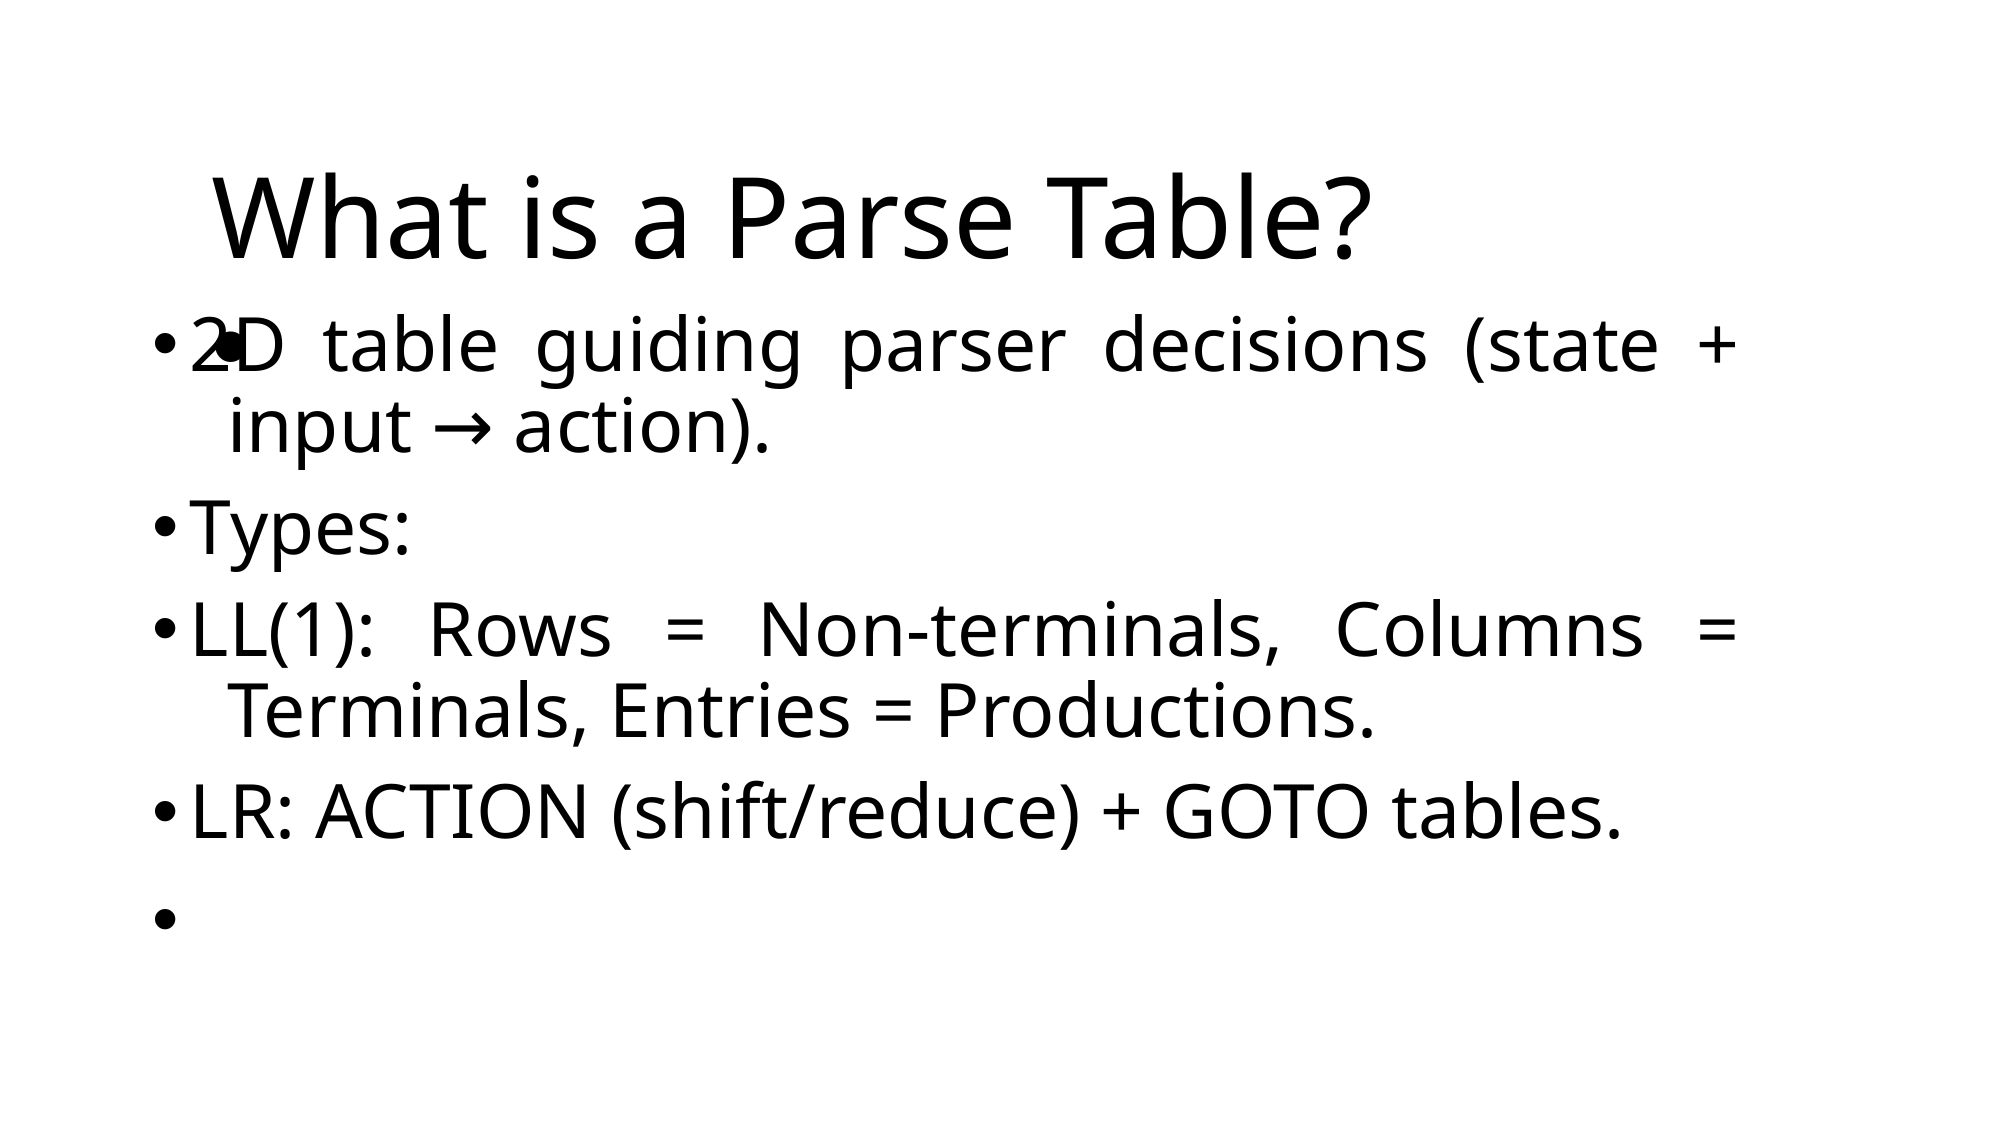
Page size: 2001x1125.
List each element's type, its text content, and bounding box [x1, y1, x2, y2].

list 2D table guiding parser decisions (state + input → action). Types: LL(1): Rows = Non-terminals, Columns = Terminals, Entries = Productions. LR: ACTION (shift/reduce) + GOTO tables. [137, 299, 1863, 1014]
title What is a Parse Table? [196, 154, 1922, 408]
